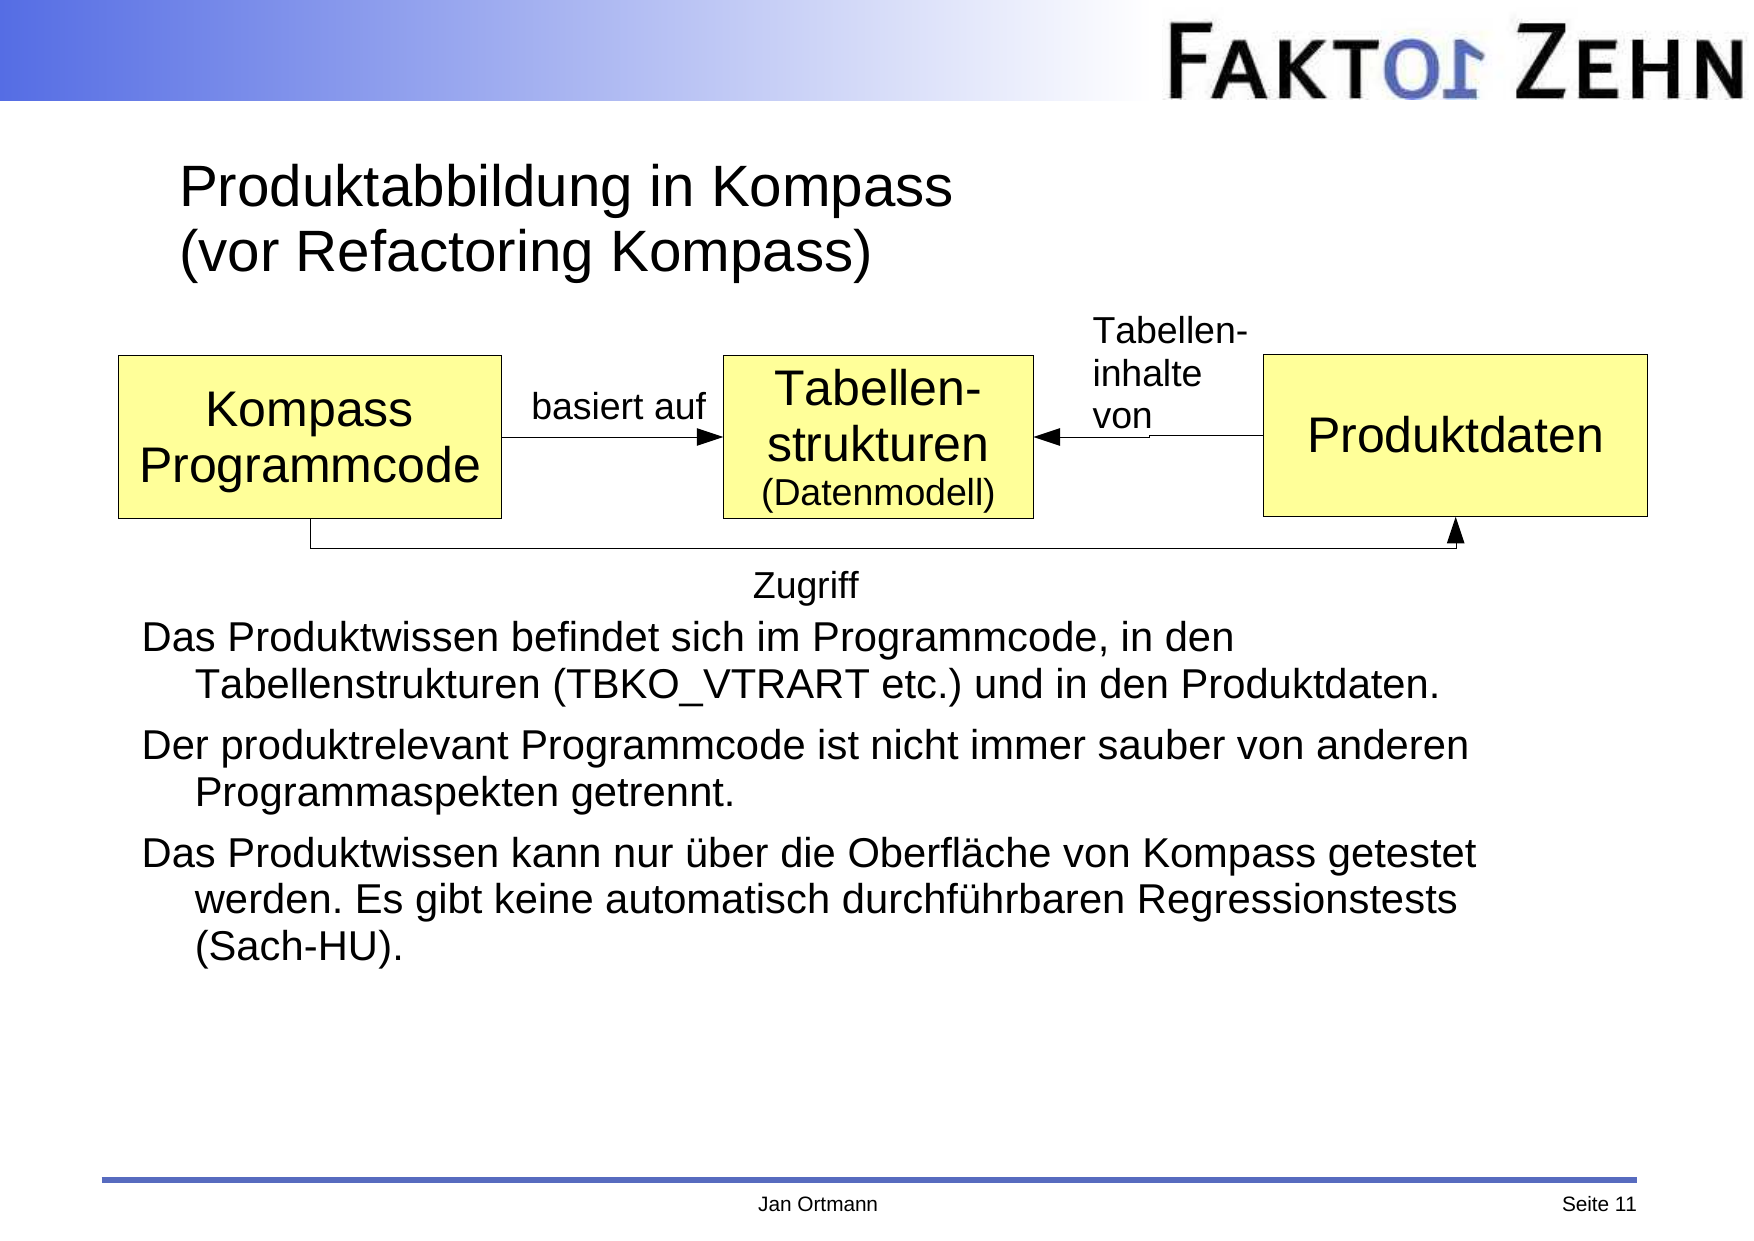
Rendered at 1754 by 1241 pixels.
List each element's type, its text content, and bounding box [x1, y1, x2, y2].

text_box basiert auf [531, 385, 709, 428]
text_box Tabellen- strukturen (Datenmodell) [723, 355, 1034, 519]
text_box Tabellen- inhalte von [1092, 310, 1255, 437]
picture [1162, 7, 1752, 100]
text_box Produktdaten [1263, 354, 1648, 517]
text_box Kompass Programmcode [118, 355, 502, 519]
list Das Produktwissen befindet sich im Programmcode, in den Tabellenstrukturen (TBKO_VTRART etc.) und in den Produktdaten. Der produktrelevant Programmcode ist nicht immer sauber von anderen Programmaspekten getrennt. Das Produktwissen kann nur über die Oberfläche von Kompass getestet werden. Es gibt keine automatisch durchführbaren Regressionstests (Sach-HU). [124, 614, 1521, 972]
text_box Zugriff [752, 564, 1004, 607]
title Produktabbildung in Kompass (vor Refactoring Kompass) [179, 142, 1576, 296]
